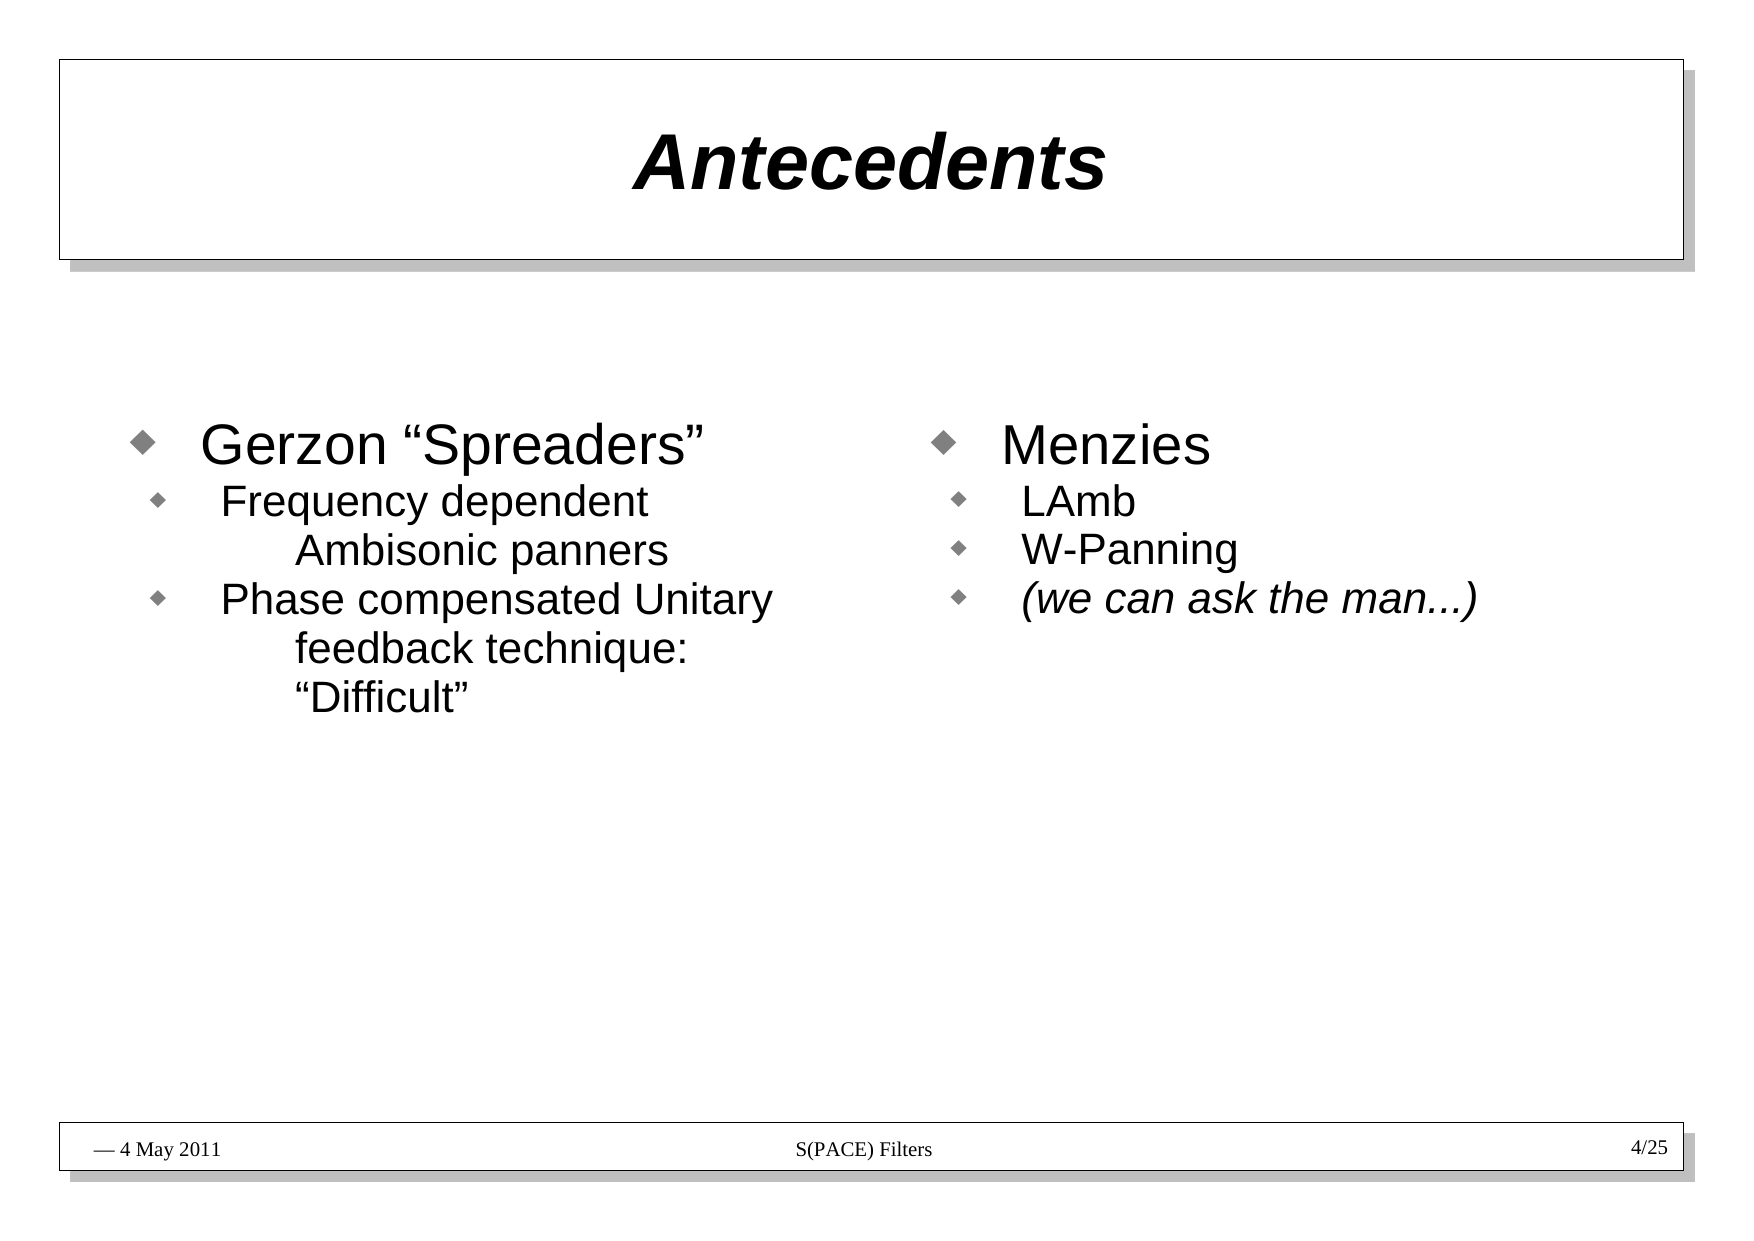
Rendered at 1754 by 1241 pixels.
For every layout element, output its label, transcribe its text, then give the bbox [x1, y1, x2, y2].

list Gerzon “Spreaders” Frequency dependent Ambisonic panners Phase compensated Unitary feedback technique: “Difficult” [118, 413, 881, 1034]
title Antecedents [59, 59, 1684, 266]
list Menzies LAmb W-Panning (we can ask the man...) [918, 413, 1682, 1034]
